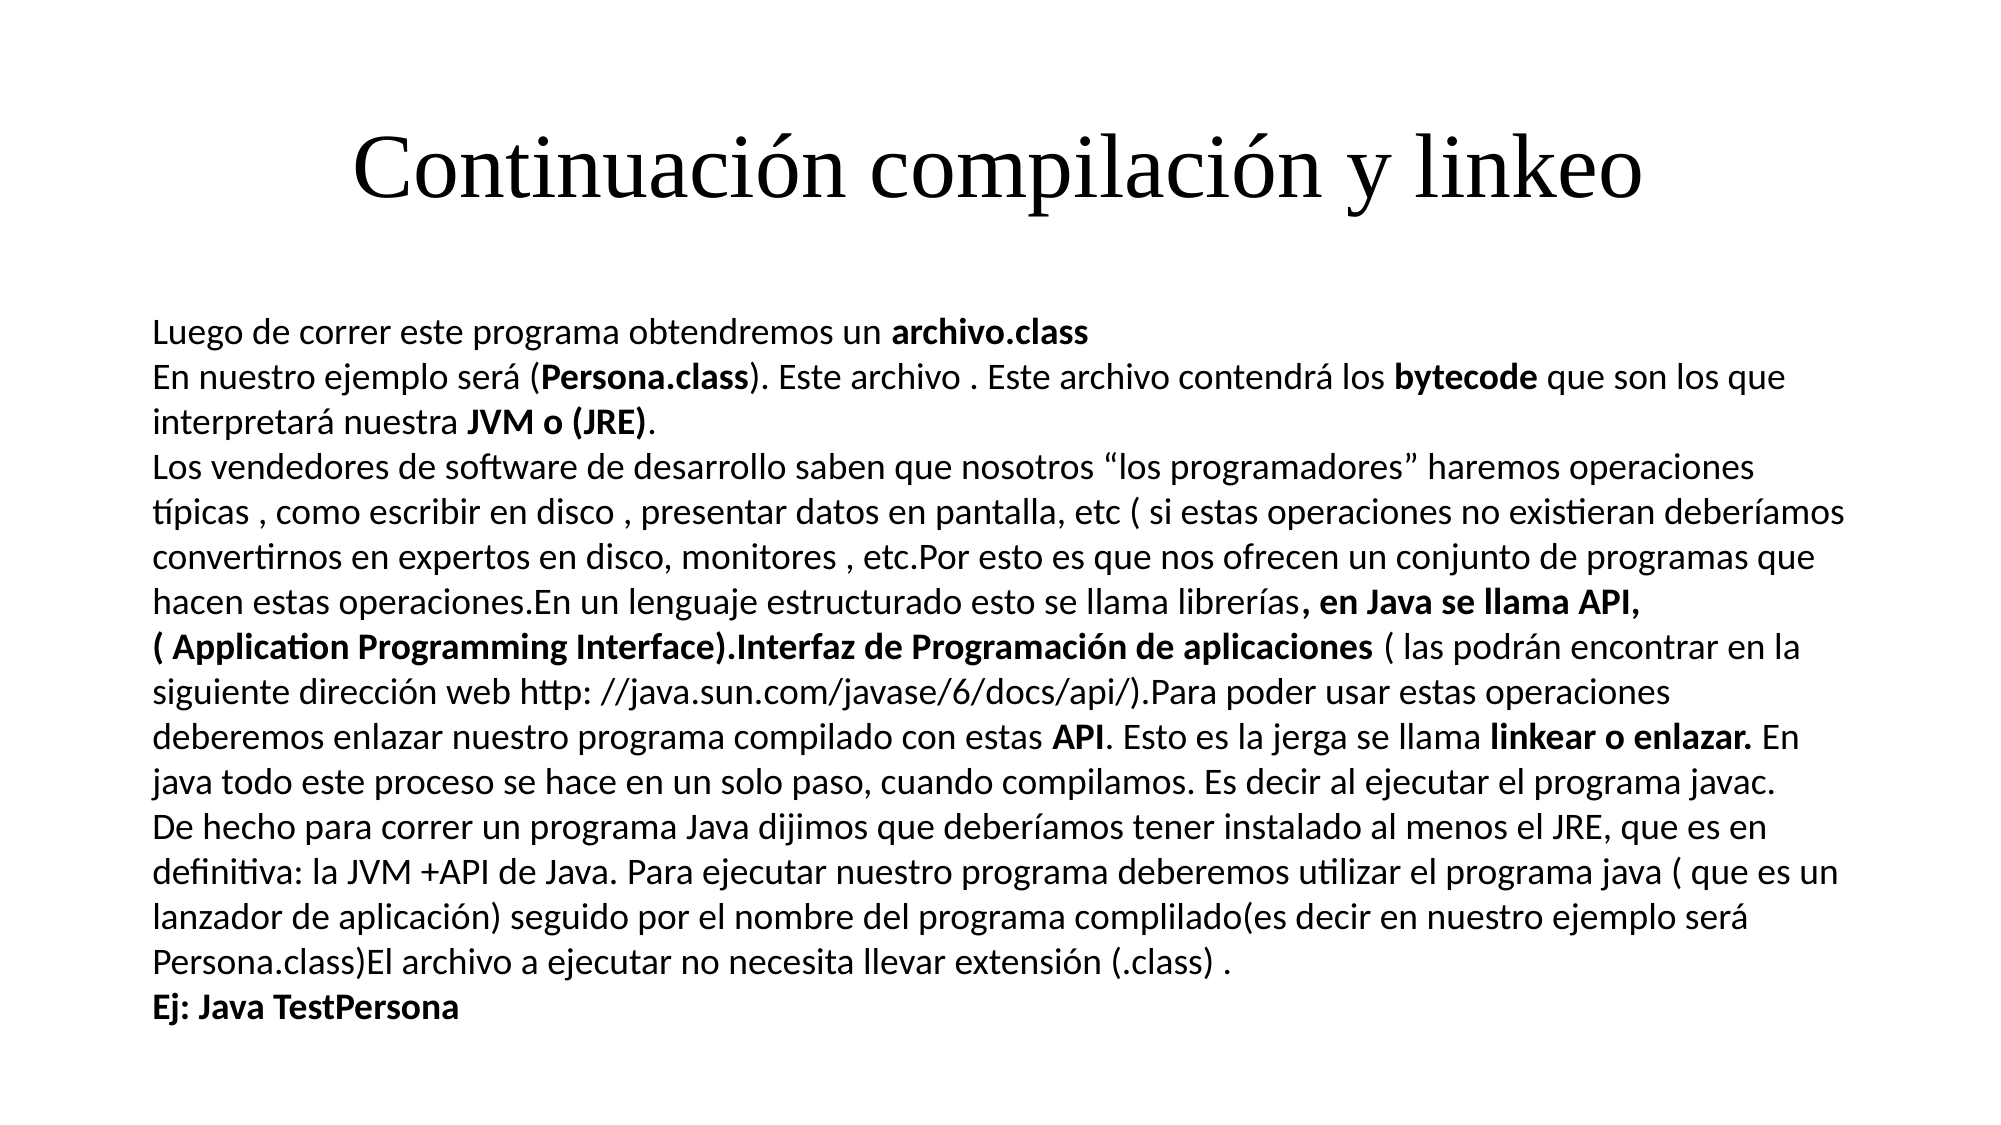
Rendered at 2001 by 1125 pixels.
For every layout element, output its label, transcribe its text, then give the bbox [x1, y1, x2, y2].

text_box Continuación compilación y linkeo [137, 59, 1862, 277]
text_box Luego de correr este programa obtendremos un archivo.class En nuestro ejemplo será (Persona.class). Este archivo . Este archivo contendrá los bytecode que son los que interpretará nuestra JVM o (JRE). Los vendedores de software de desarrollo saben que nosotros “los programadores” haremos operaciones típicas , como escribir en disco , presentar datos en pantalla, etc ( si estas operaciones no existieran deberíamos convertirnos en expertos en disco, monitores , etc.Por esto es que nos ofrecen un conjunto de programas que hacen estas operaciones.En un lenguaje estructurado esto se llama librerías, en Java se llama API, ( Application Programming Interface).Interfaz de Programación de aplicaciones ( las podrán encontrar en la siguiente dirección web http: //java.sun.com/javase/6/docs/api/).Para poder usar estas operaciones deberemos enlazar nuestro programa compilado con estas API. Esto es la jerga se llama linkear o enlazar. En java todo este proceso se hace en un solo paso, cuando compilamos. Es decir al ejecutar el programa javac. De hecho para correr un programa Java dijimos que deberíamos tener instalado al menos el JRE, que es en definitiva: la JVM +API de Java. Para ejecutar nuestro programa deberemos utilizar el programa java ( que es un lanzador de aplicación) seguido por el nombre del programa complilado(es decir en nuestro ejemplo será Persona.class)El archivo a ejecutar no necesita llevar extensión (.class) . Ej: Java TestPersona [137, 299, 1862, 1013]
